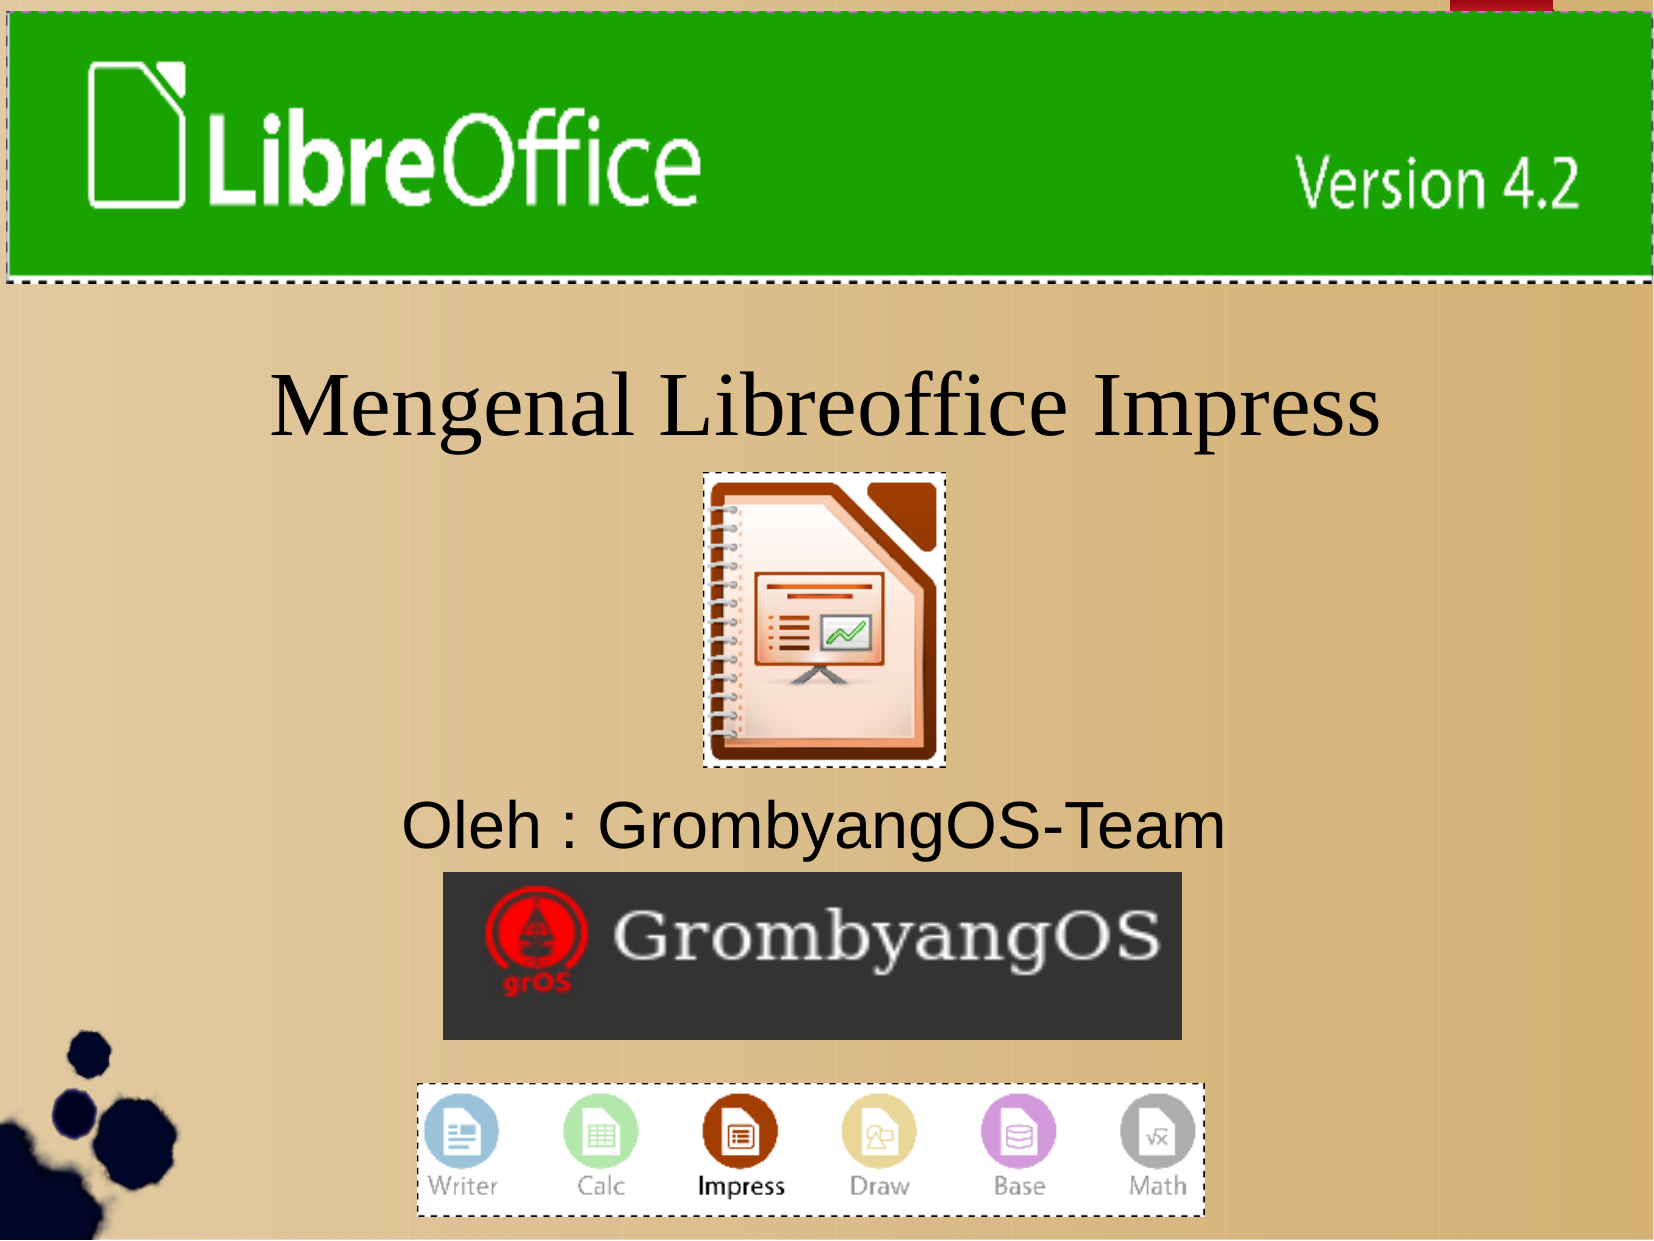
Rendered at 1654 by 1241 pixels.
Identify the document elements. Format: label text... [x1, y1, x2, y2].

picture [417, 1083, 1205, 1217]
picture [703, 472, 946, 768]
picture [6, 11, 1654, 284]
picture [443, 872, 1182, 1040]
subtitle Oleh : GrombyangOS-Team [70, 787, 1560, 910]
title Mengenal Libreoffice Impress [82, 300, 1571, 508]
